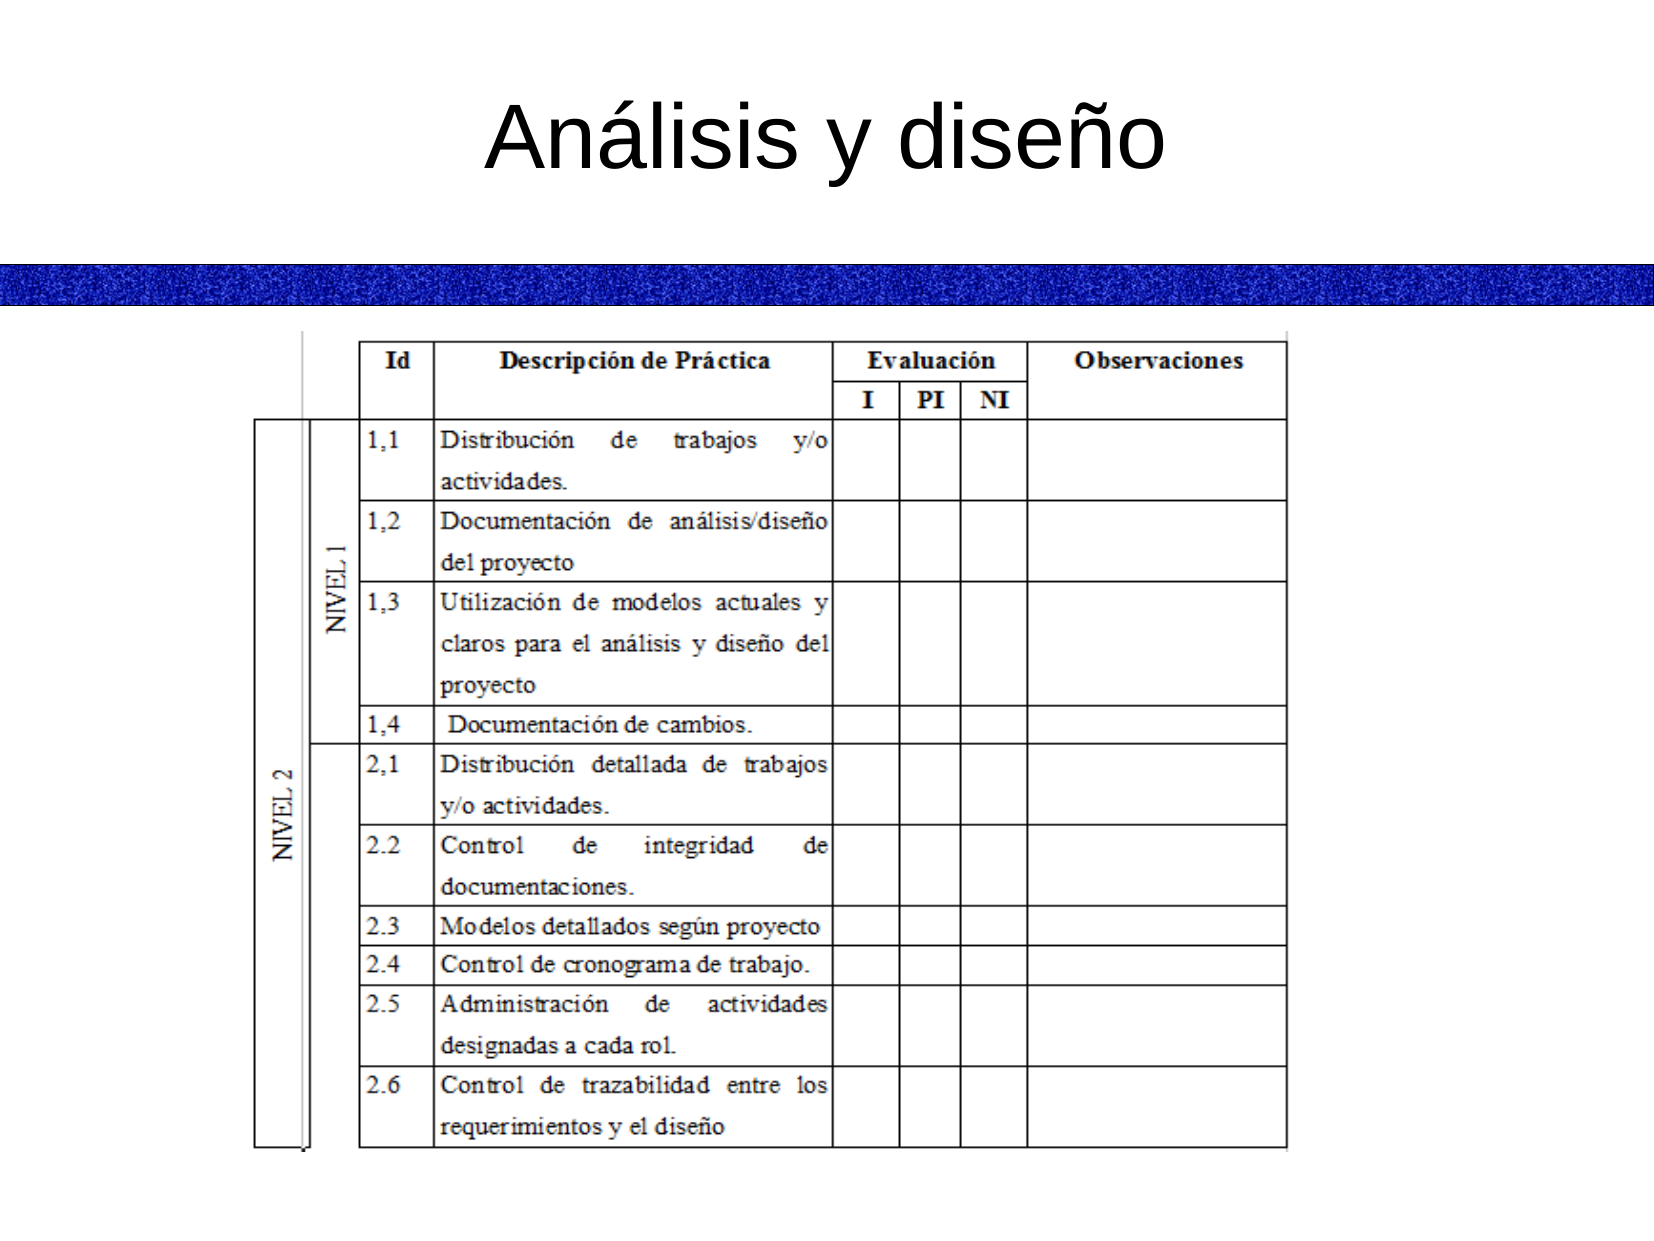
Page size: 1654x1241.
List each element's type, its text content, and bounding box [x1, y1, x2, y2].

picture [0, 265, 1653, 305]
picture [235, 331, 1294, 1152]
title Análisis y diseño [58, 21, 1595, 253]
